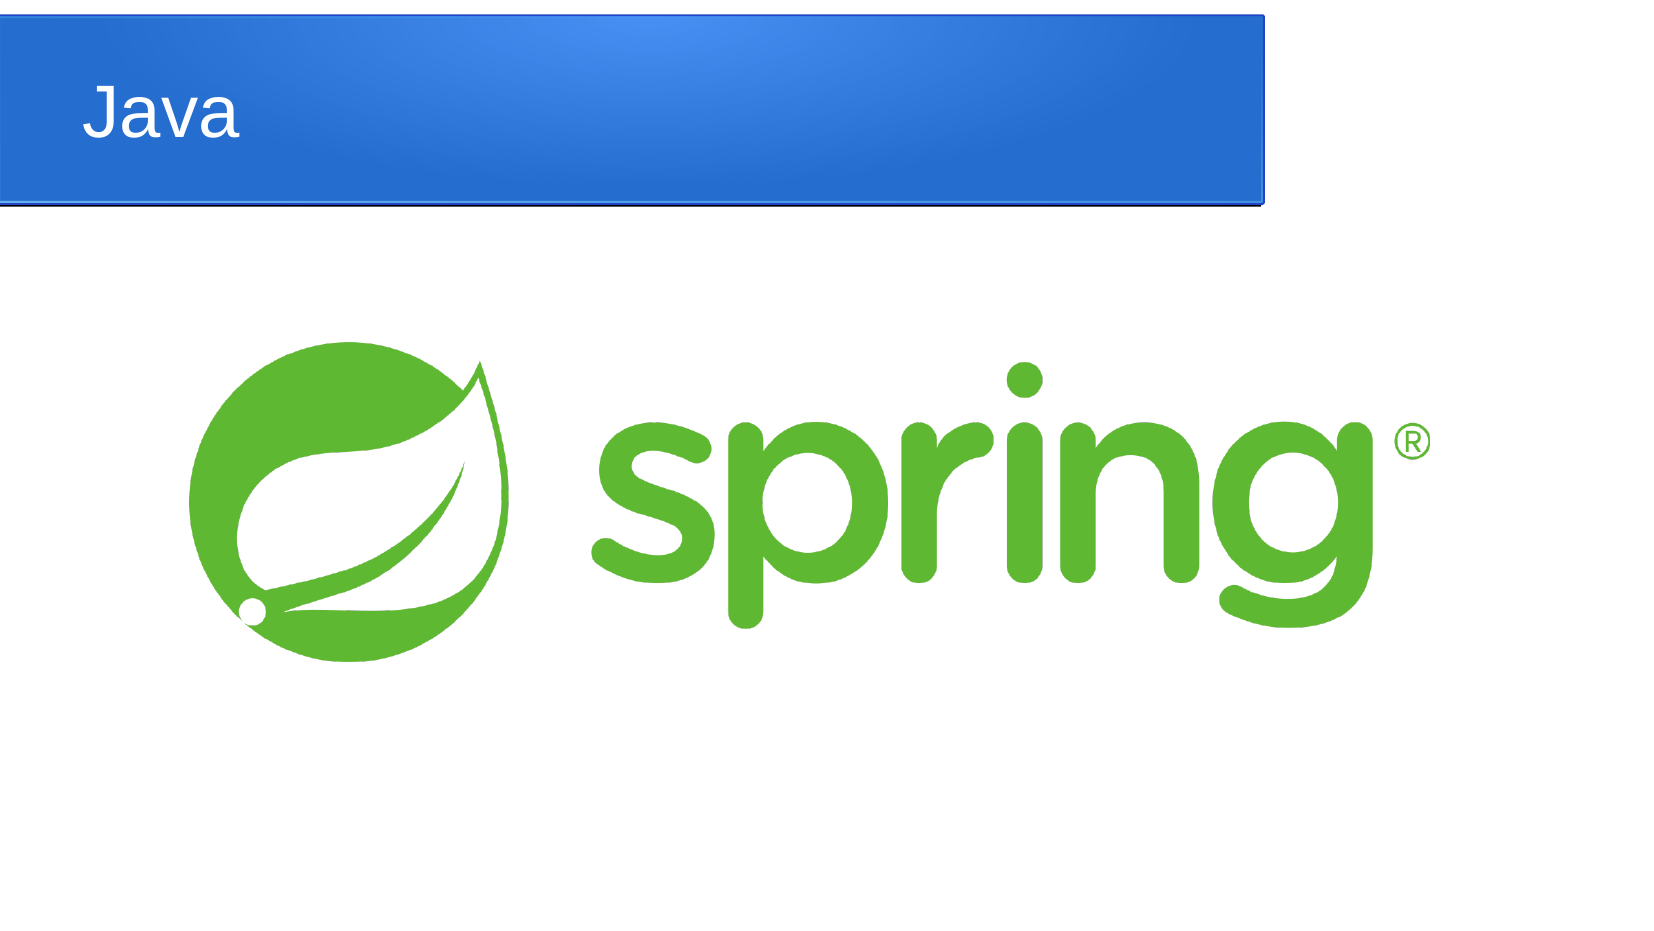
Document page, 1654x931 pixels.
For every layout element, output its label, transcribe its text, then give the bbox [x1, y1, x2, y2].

picture [189, 342, 1430, 662]
title Java [82, 35, 1235, 189]
